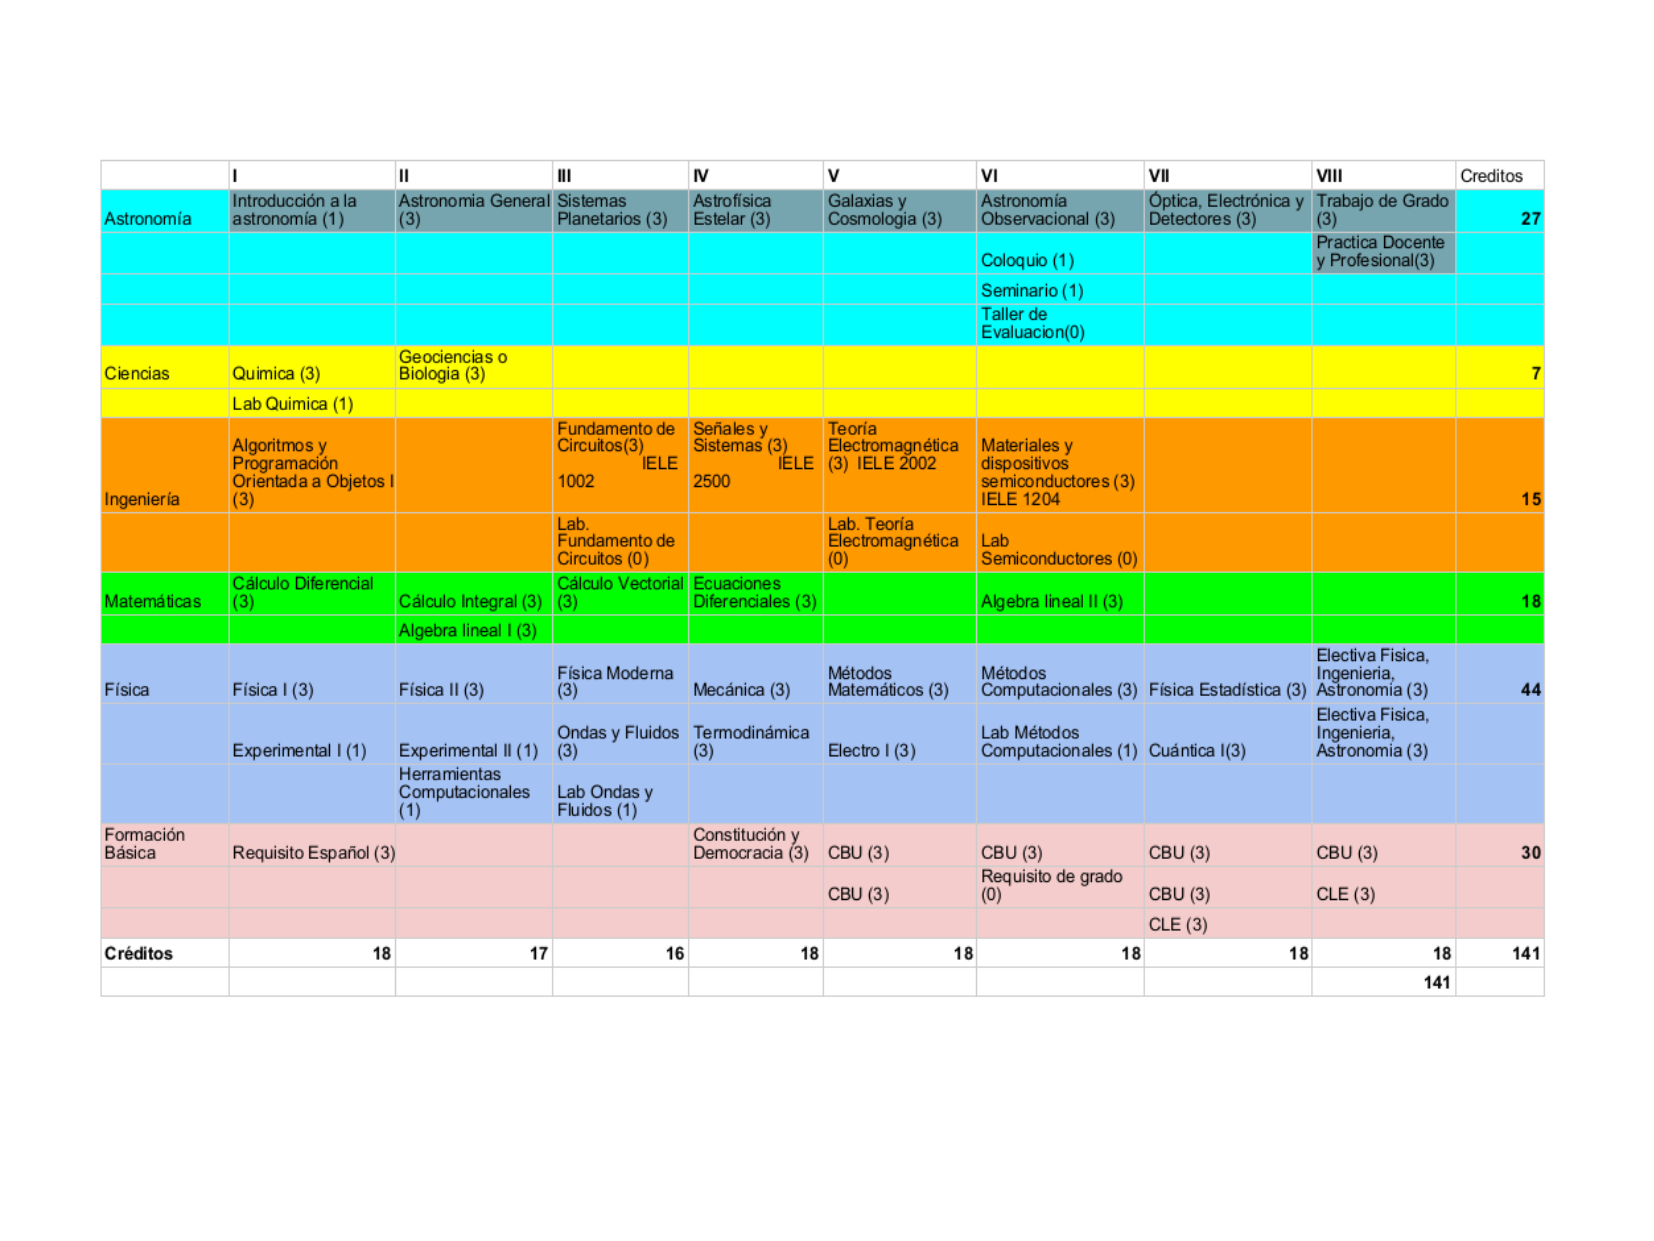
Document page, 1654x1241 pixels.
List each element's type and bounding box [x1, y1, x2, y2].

picture [90, 149, 1561, 1015]
